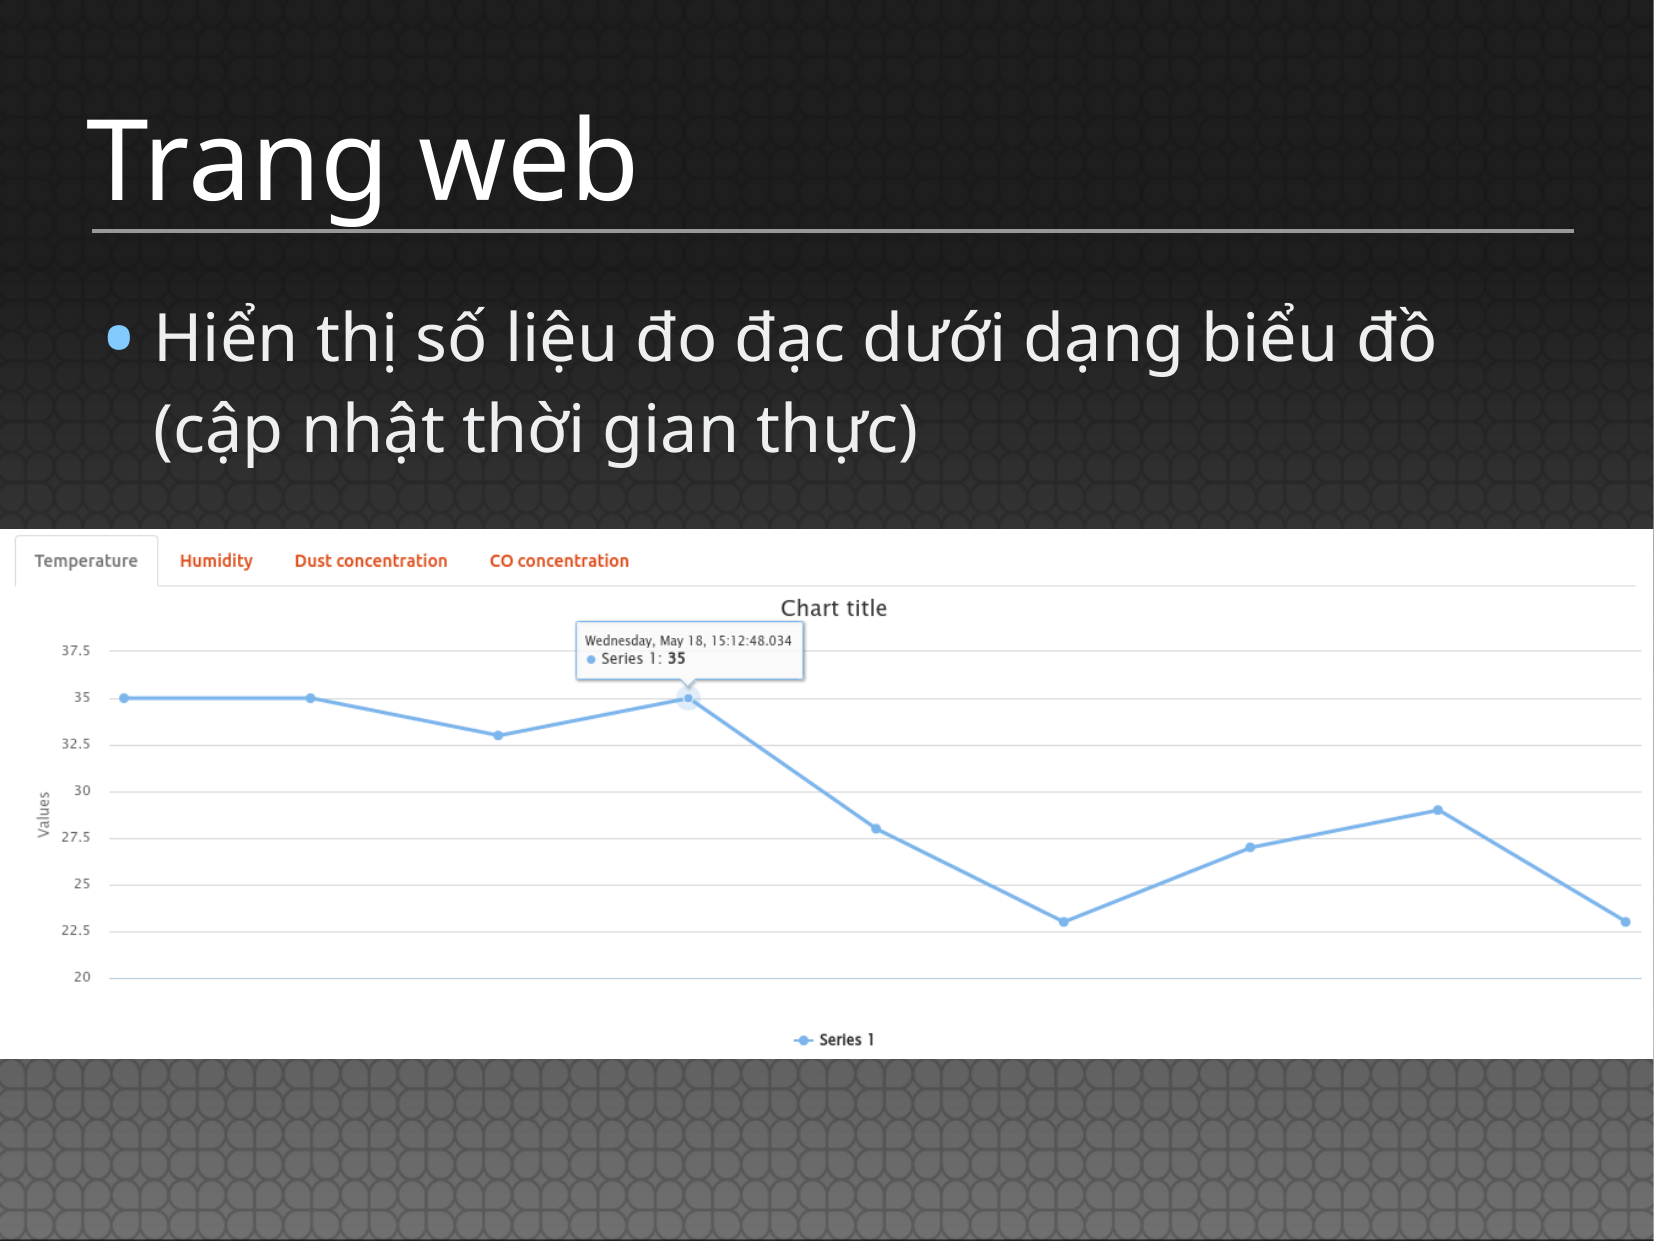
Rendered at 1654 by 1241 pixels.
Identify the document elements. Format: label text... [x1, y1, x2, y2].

picture [0, 0, 1654, 1241]
list Hiển thị số liệu đo đạc dưới dạng biểu đồ (cập nhật thời gian thực) [82, 290, 1571, 451]
title Trang web [86, 81, 1576, 233]
